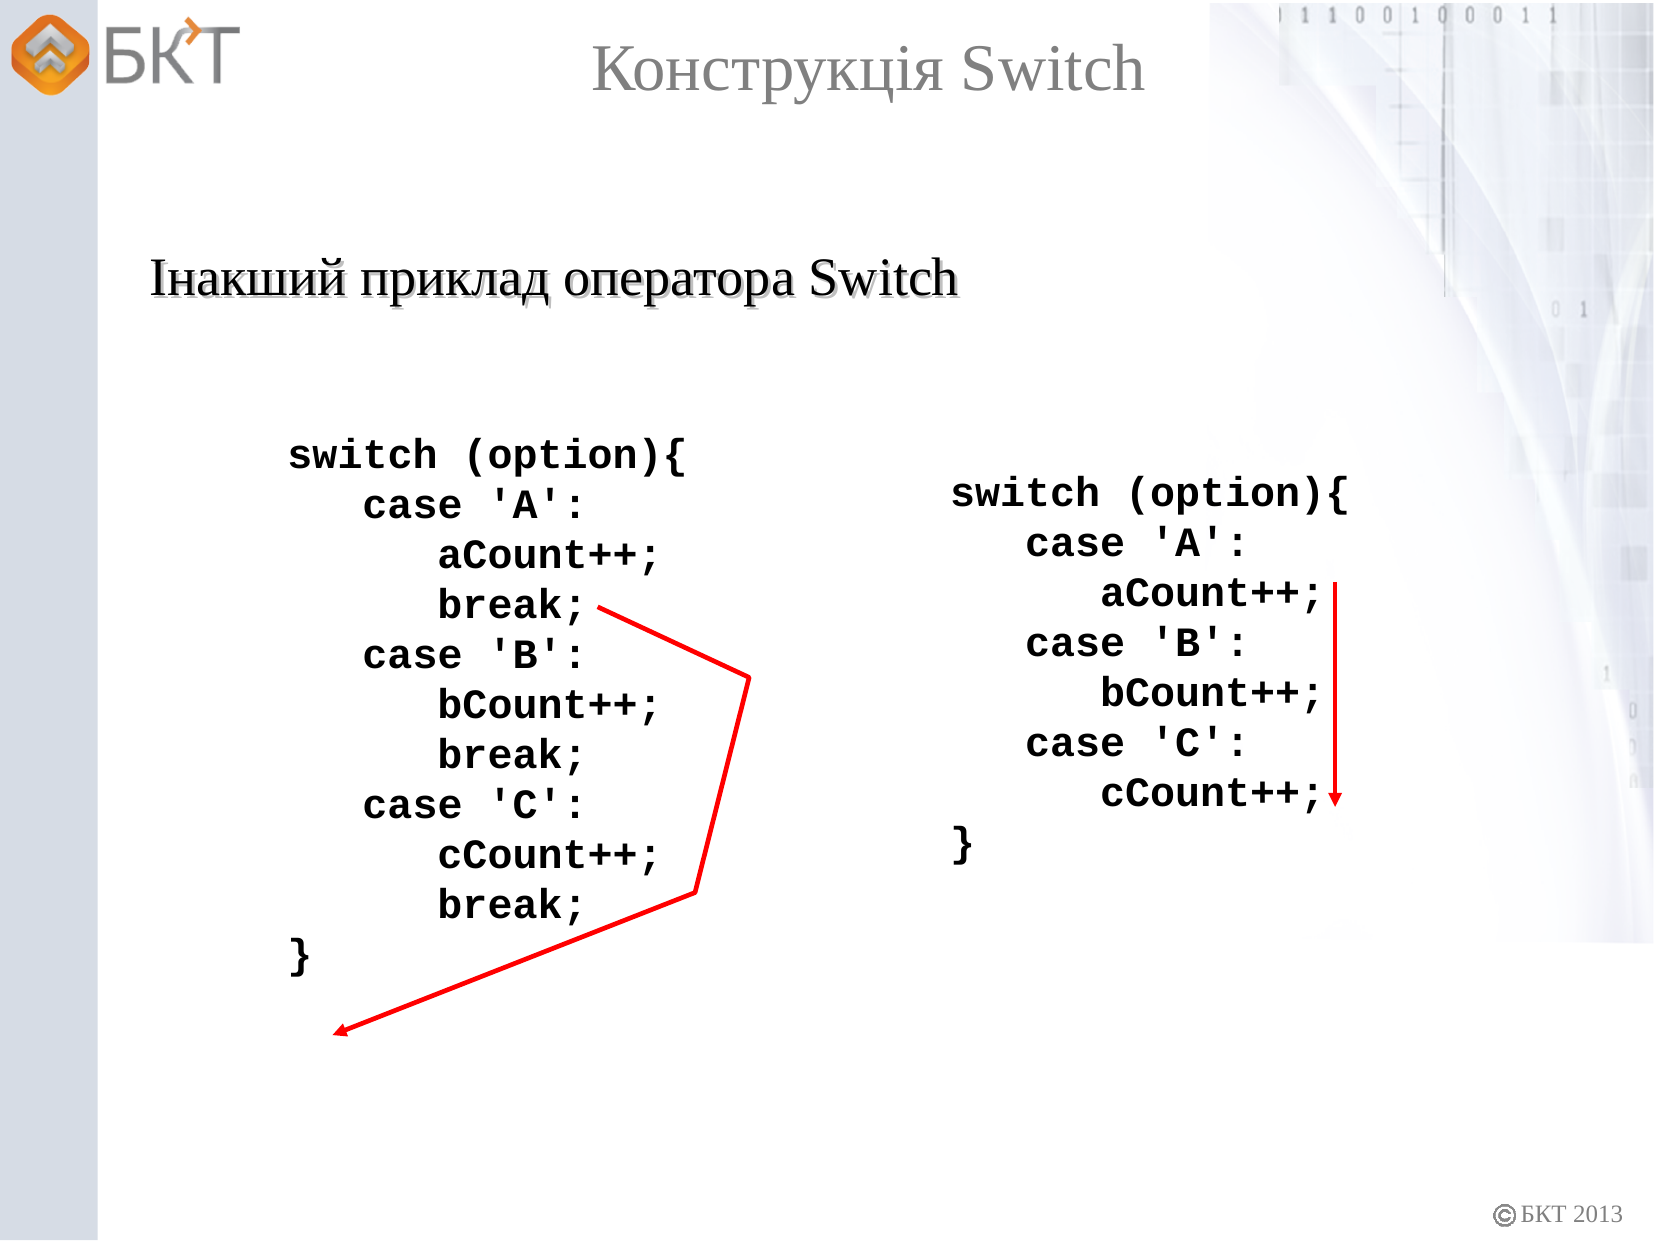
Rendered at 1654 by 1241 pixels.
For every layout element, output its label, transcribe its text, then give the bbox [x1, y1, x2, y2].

text_box switch (option){ case 'A': aCount++; break; case 'B': bCount++; break; case 'C': cCount++; break; } [469, 875, 703, 985]
picture [1095, 3, 1654, 1129]
text_box switch (option){ case 'A': aCount++; break; case 'B': bCount++; break; case 'C': cCount++; break; } [272, 419, 703, 985]
text_box switch (option){ case 'A': aCount++; case 'B': bCount++; case 'C': cCount++; } [935, 456, 1366, 873]
picture [4, 9, 250, 97]
text_box [0, 0, 98, 1241]
text_box БКТ 2013 [1500, 1195, 1651, 1241]
picture [1493, 1199, 1500, 1231]
text_box Інакший приклад оператора Switch [135, 240, 1261, 329]
text_box Конструкція Switch [270, 30, 1486, 119]
